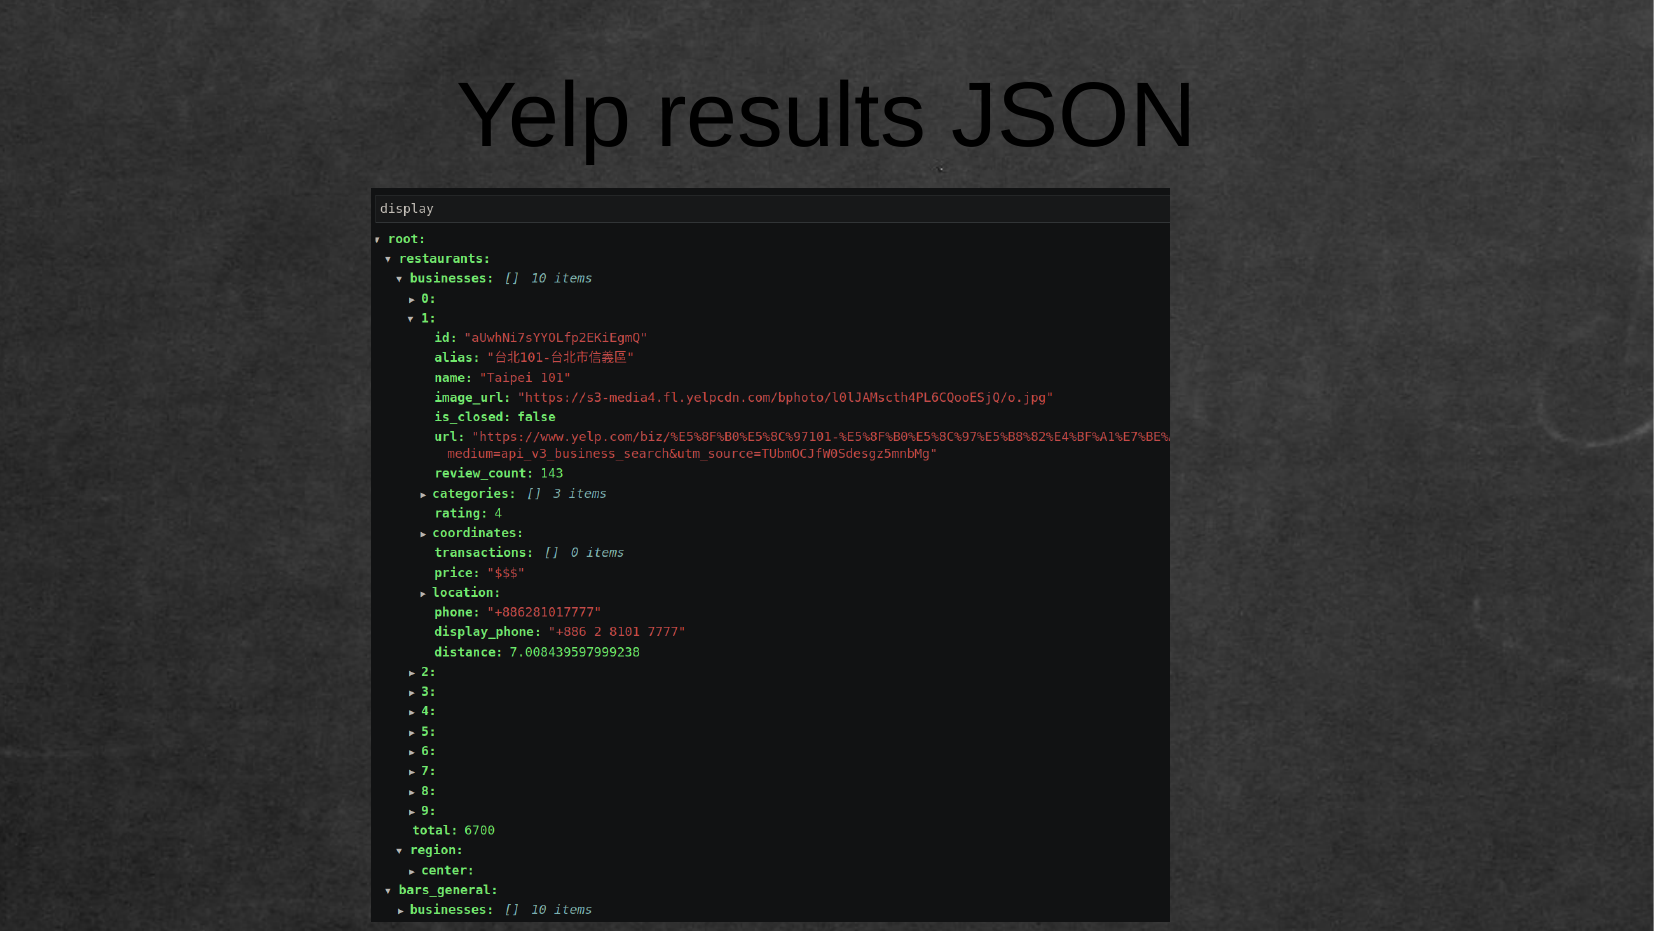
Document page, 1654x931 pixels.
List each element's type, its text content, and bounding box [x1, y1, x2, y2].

picture [0, 0, 1654, 931]
title Yelp results JSON [82, 37, 1571, 193]
